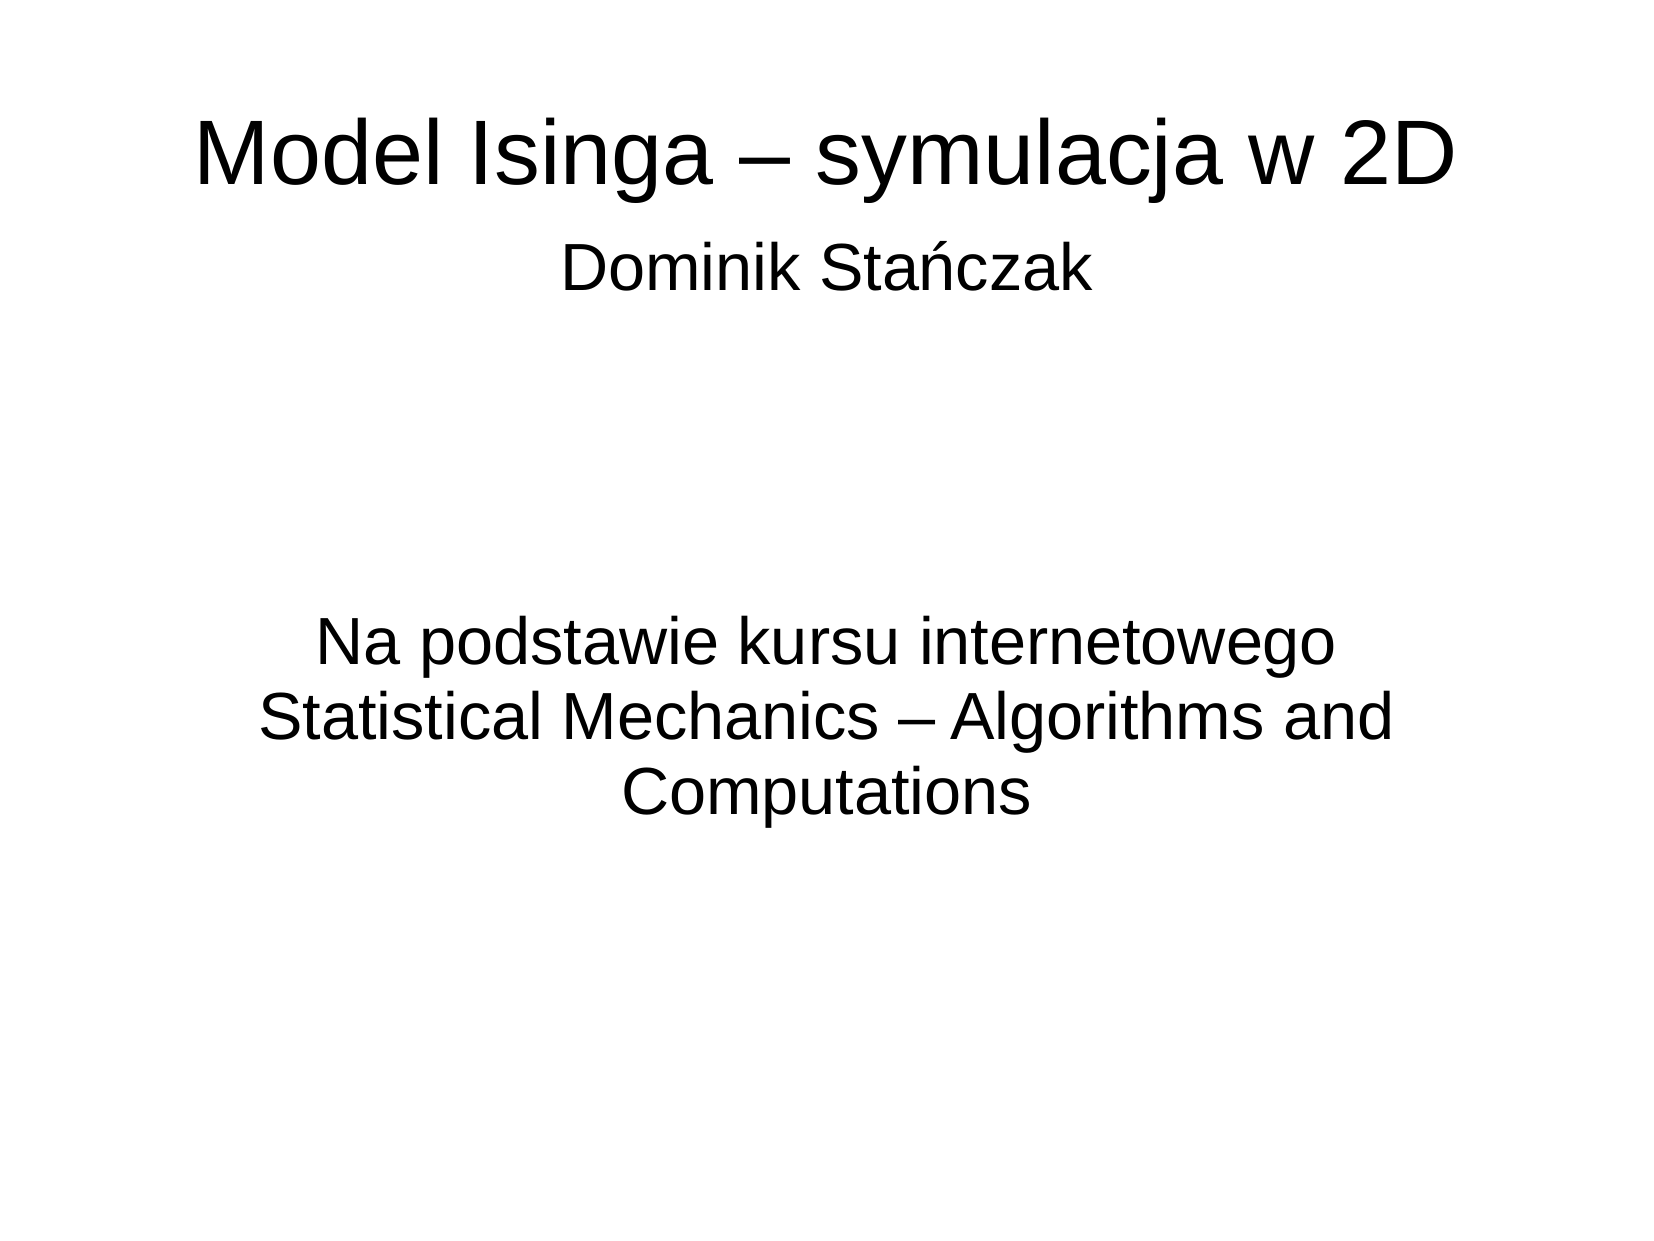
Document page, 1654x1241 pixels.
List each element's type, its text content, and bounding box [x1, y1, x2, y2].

subtitle Dominik Stańczak Na podstawie kursu internetowego Statistical Mechanics – Algorithms and Computations [82, 49, 1571, 1010]
